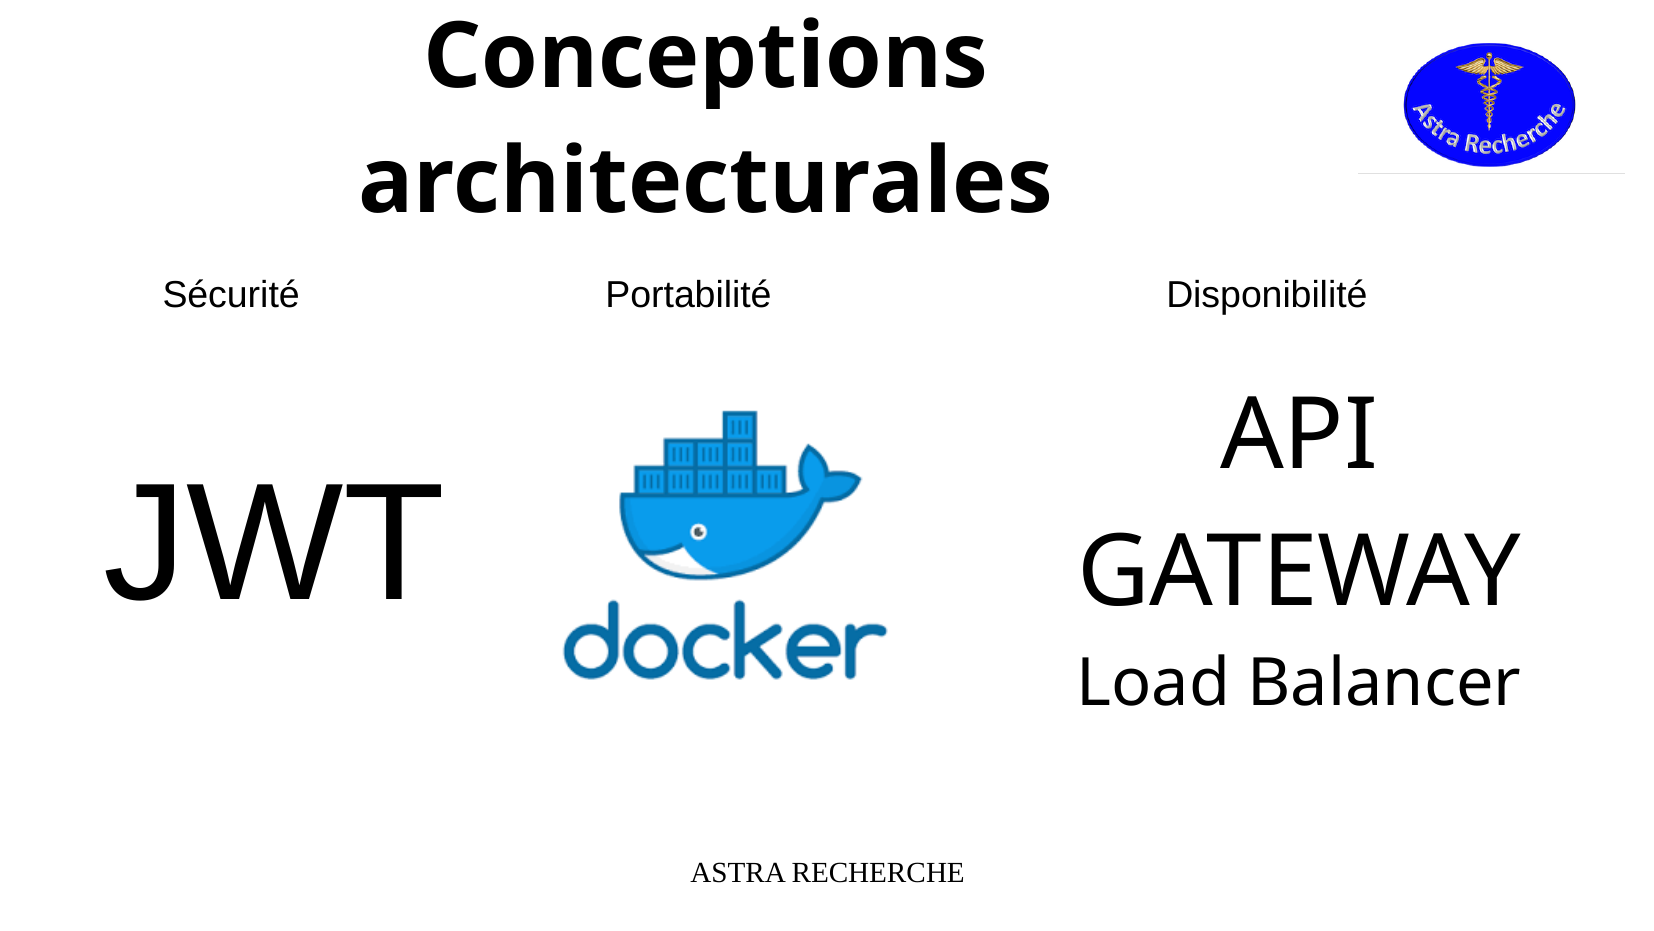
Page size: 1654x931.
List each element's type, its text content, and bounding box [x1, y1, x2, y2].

picture [535, 383, 916, 708]
picture [1358, 29, 1625, 178]
text_box Portabilité [590, 265, 857, 323]
text_box Disponibilité [1151, 265, 1477, 323]
text_box JWT [88, 440, 502, 680]
text_box API GATEWAY Load Balancer [1003, 354, 1595, 739]
text_box Sécurité [147, 265, 414, 323]
title Conceptions architecturales [82, 37, 1329, 193]
